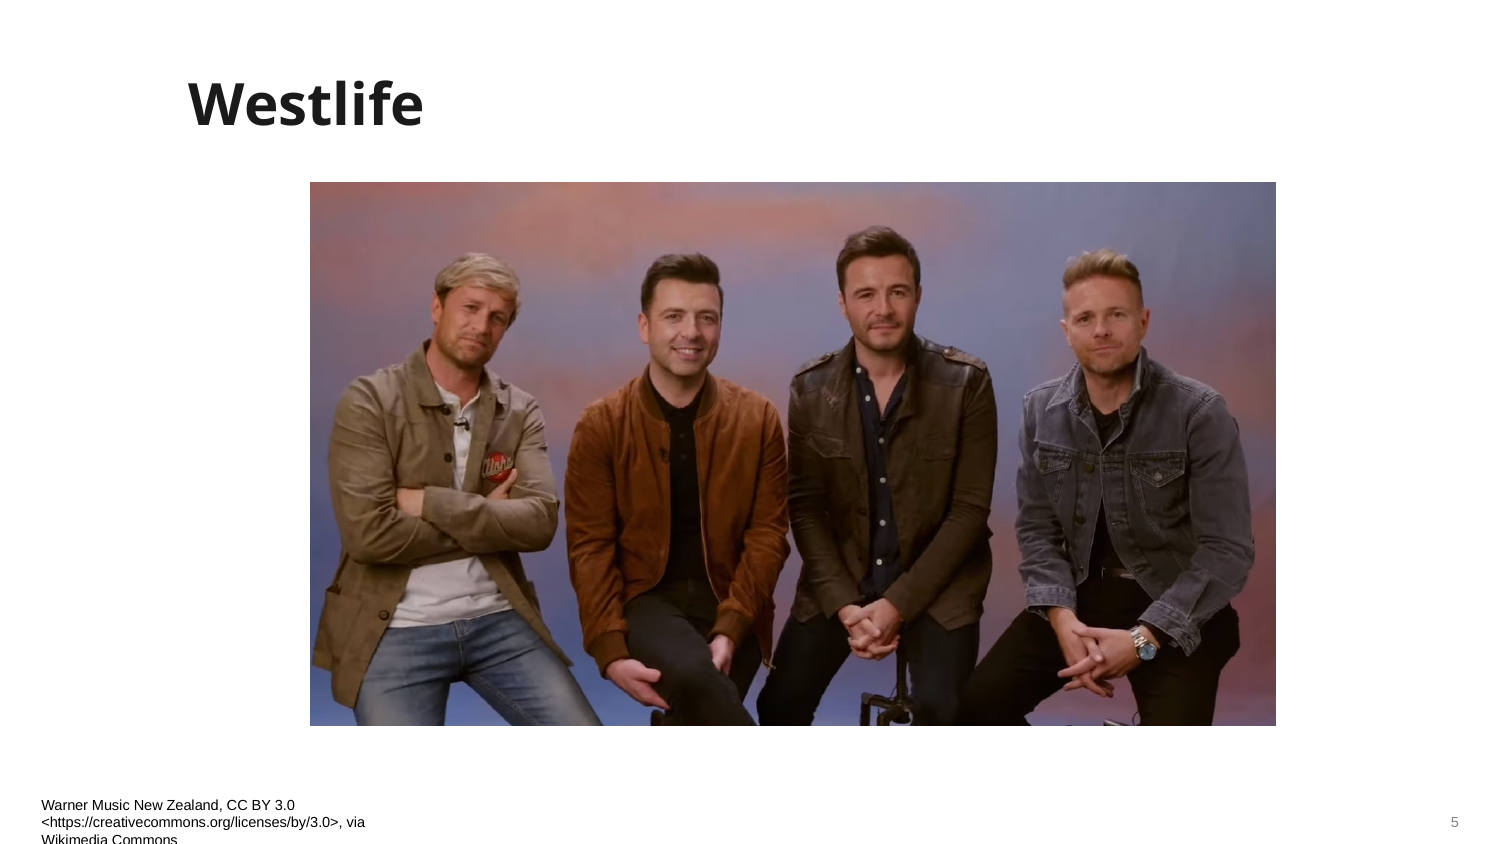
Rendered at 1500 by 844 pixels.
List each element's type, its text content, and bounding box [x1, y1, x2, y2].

title Westlife [173, 41, 1413, 152]
picture [310, 182, 1276, 726]
slide_number <number> [1121, 811, 1459, 832]
slide_number Warner Music New Zealand, CC BY 3.0 <https://creativecommons.org/licenses/by/3.0>, via Wikimedia Commons [41, 811, 379, 832]
